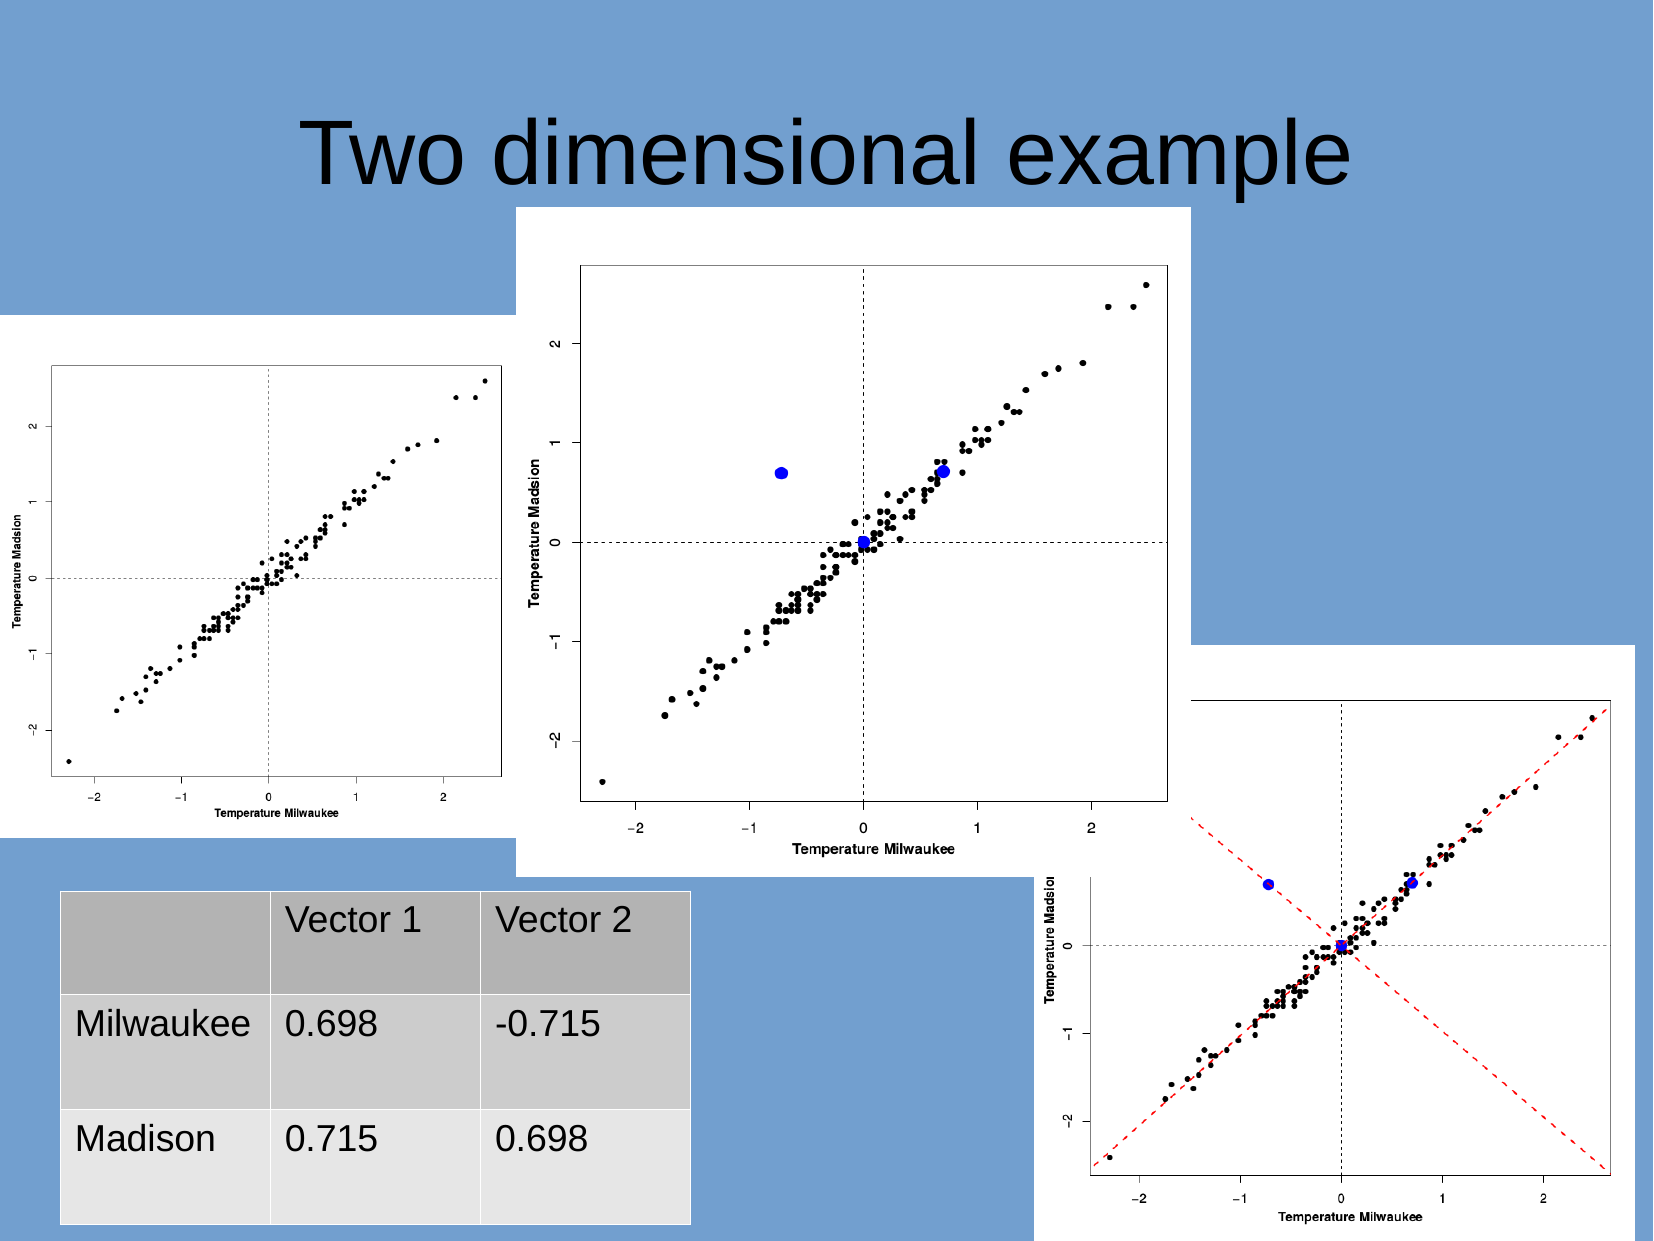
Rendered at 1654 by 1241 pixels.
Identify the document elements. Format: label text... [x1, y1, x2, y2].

table_cell -0.715 [481, 995, 690, 1109]
table_header [61, 892, 270, 994]
table_cell 0.698 [271, 995, 480, 1109]
table_cell 0.715 [271, 1110, 480, 1224]
title Two dimensional example [82, 49, 1571, 257]
picture [0, 207, 1635, 1241]
table_header Vector 2 [481, 892, 690, 994]
table_cell 0.698 [481, 1110, 690, 1224]
table_header Vector 1 [271, 892, 480, 994]
table_cell Madison [61, 1110, 270, 1224]
table_cell Milwaukee [61, 995, 270, 1109]
